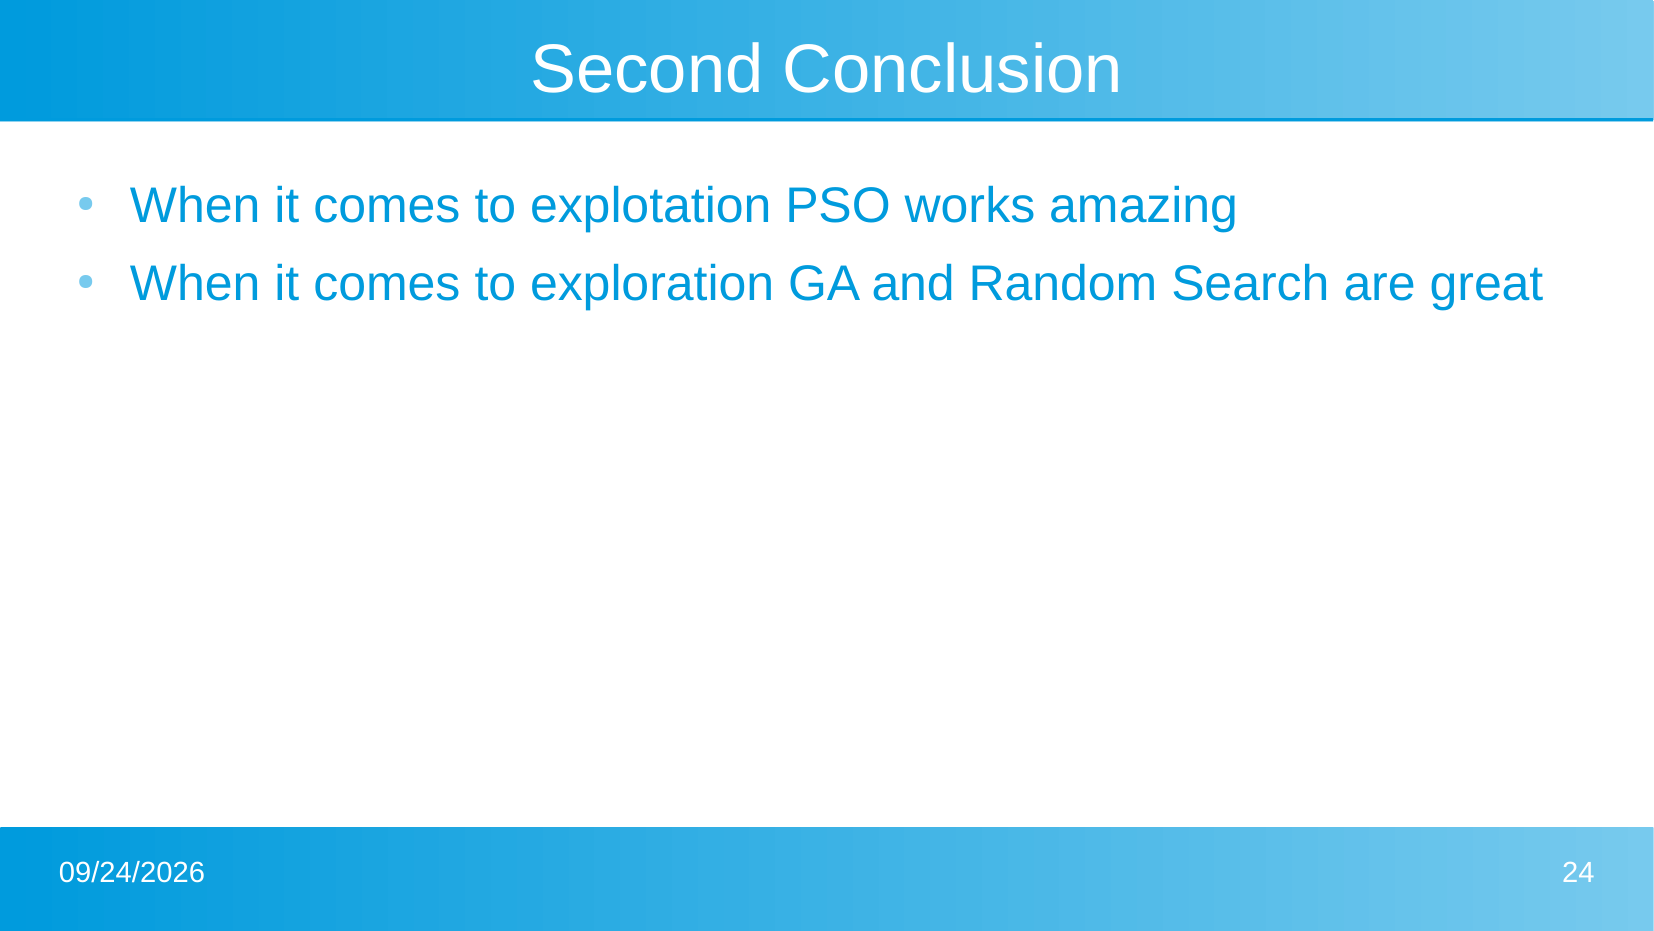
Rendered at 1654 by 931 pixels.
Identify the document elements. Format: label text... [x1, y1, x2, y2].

title Second Conclusion [59, 29, 1595, 108]
list When it comes to explotation PSO works amazing When it comes to exploration GA and Random Search are great [59, 177, 1595, 768]
